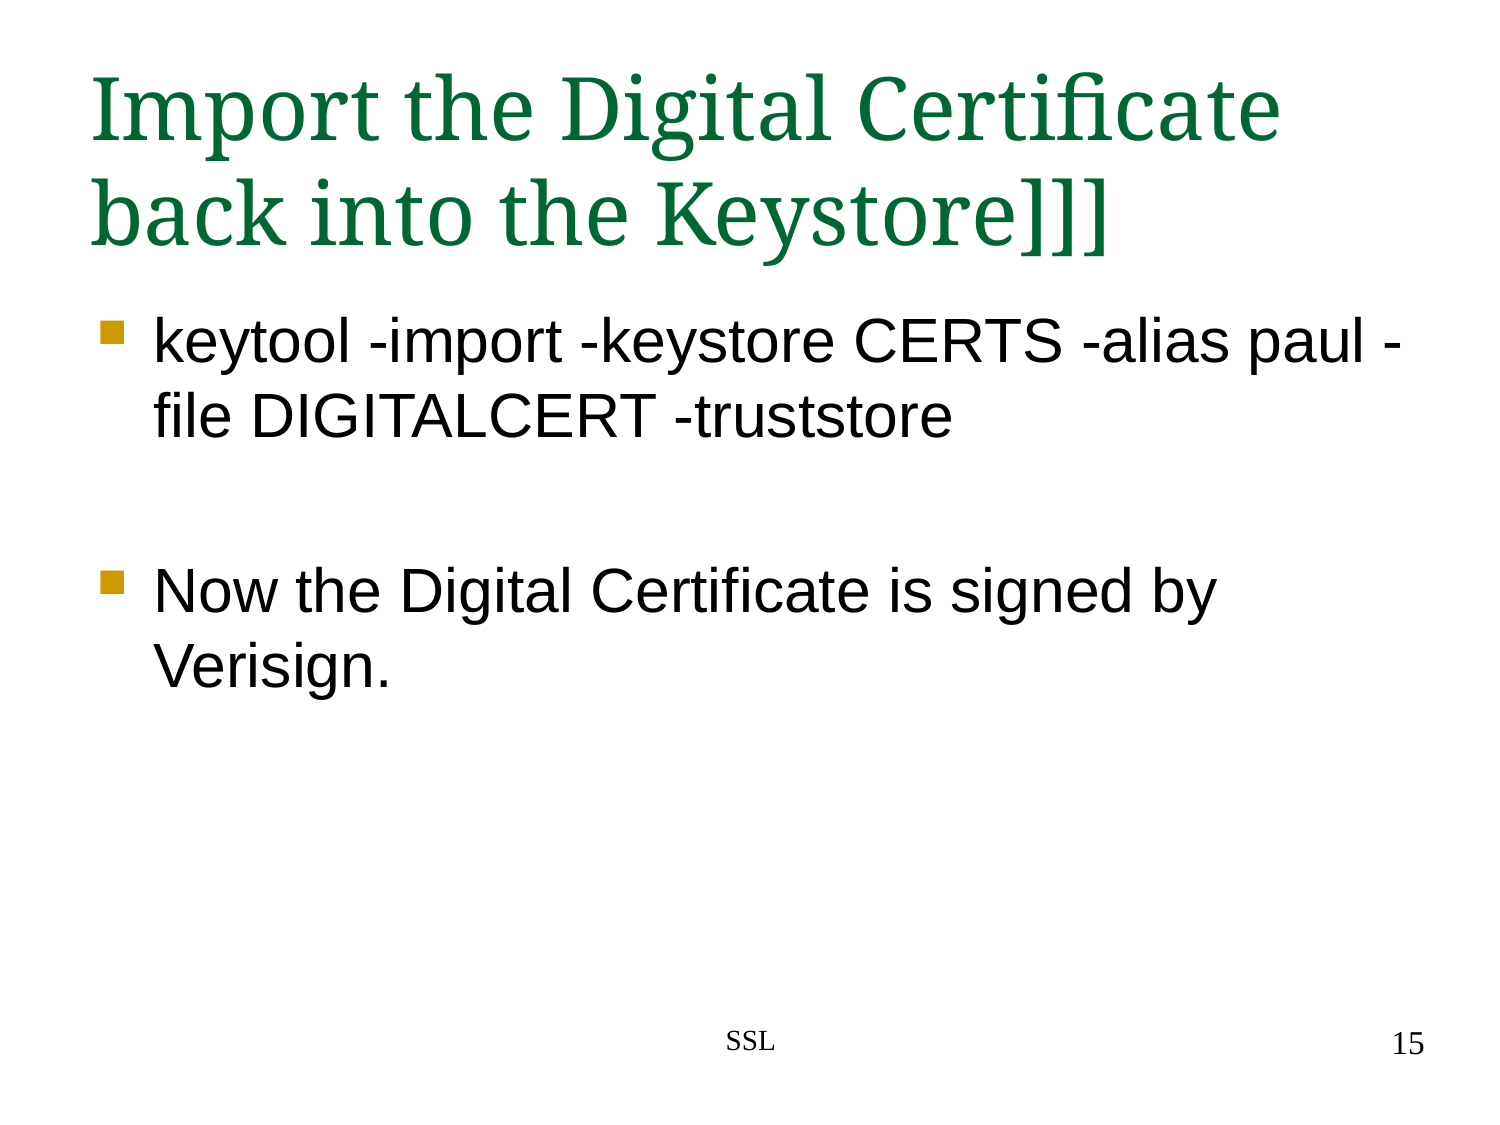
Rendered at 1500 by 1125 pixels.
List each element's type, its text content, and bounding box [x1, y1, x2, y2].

list keytool -import -keystore CERTS -alias paul -file DIGITALCERT -truststore Now the Digital Certificate is signed by Verisign. [82, 292, 1425, 1006]
title Import the Digital Certificate back into the Keystore]]] [75, 45, 1425, 233]
